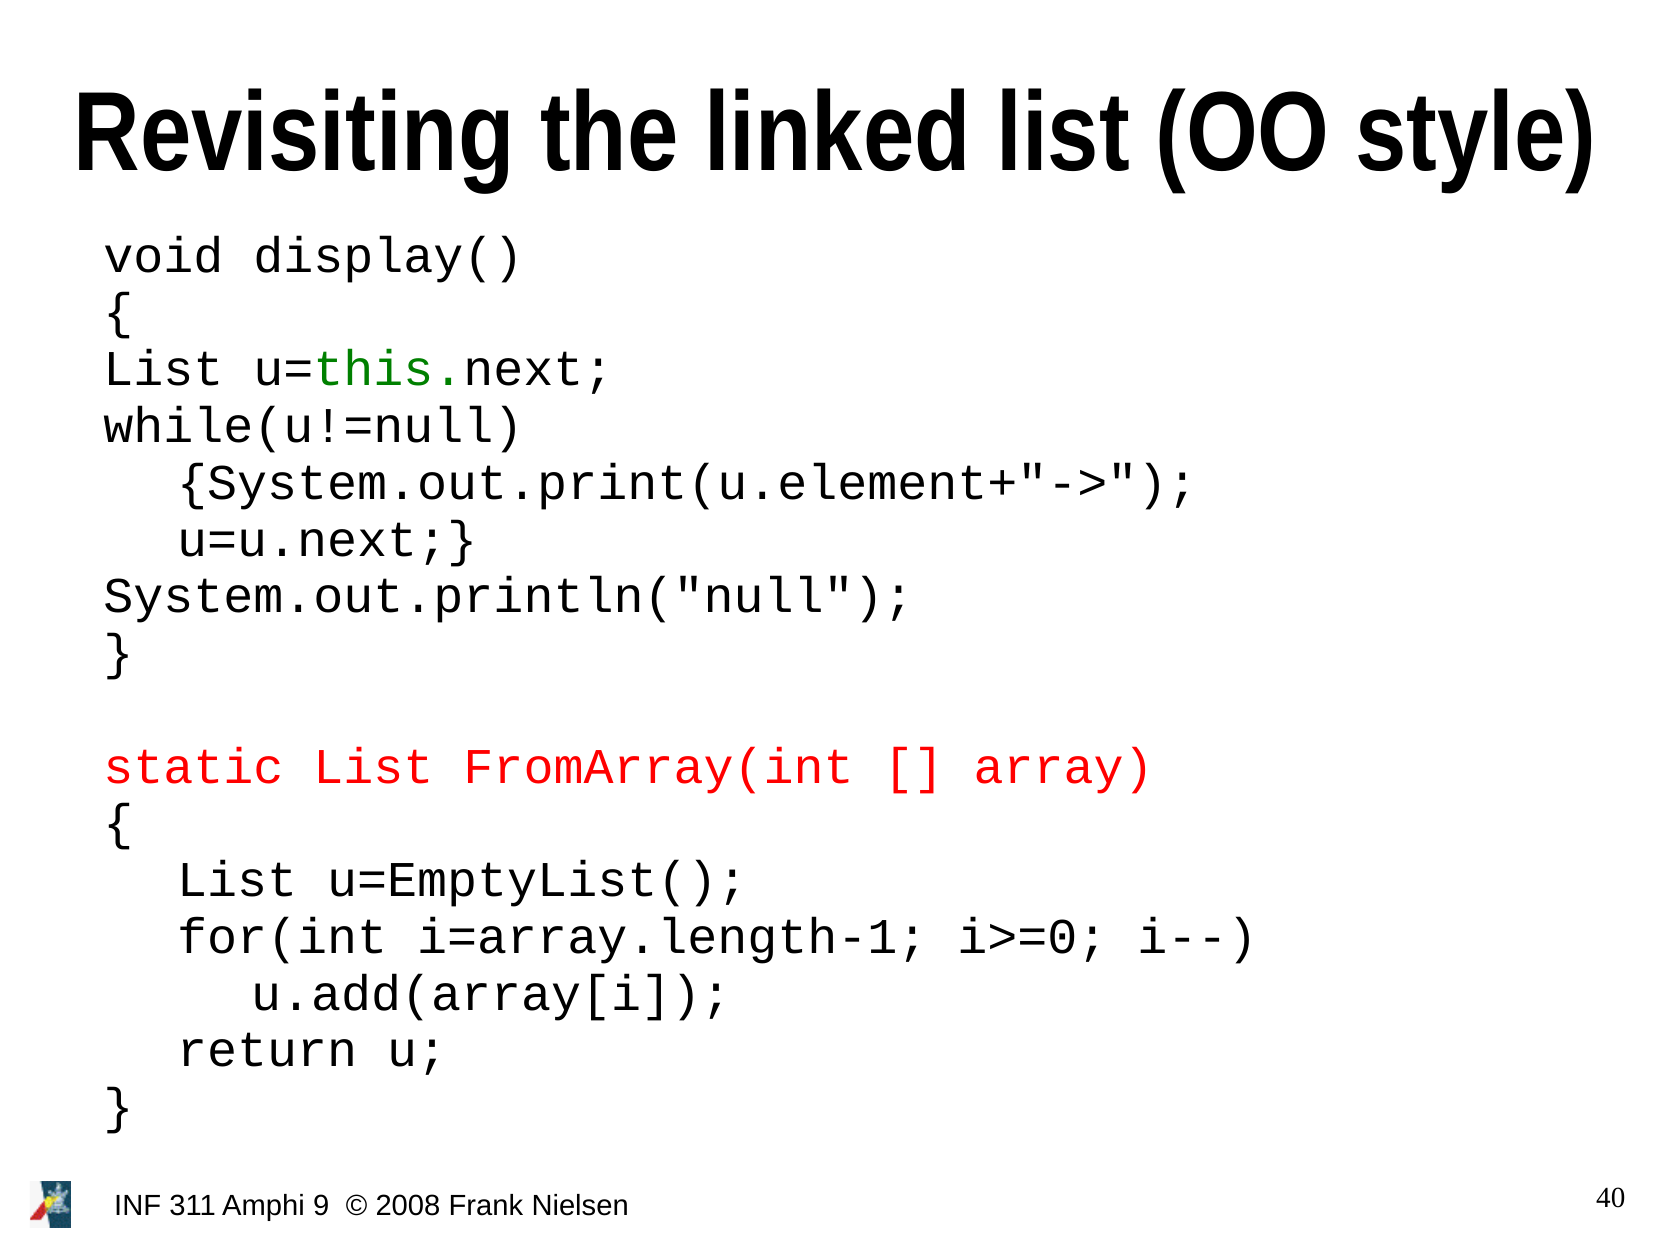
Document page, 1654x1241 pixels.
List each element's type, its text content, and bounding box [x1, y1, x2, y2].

text_box void display() { List u=this.next; while(u!=null) {System.out.print(u.element+"->"); u=u.next;} System.out.println("null"); } static List FromArray(int [] array) { List u=EmptyList(); for(int i=array.length-1; i>=0; i--) u.add(array[i]); return u; } [88, 223, 1273, 1152]
picture [29, 1181, 71, 1228]
text_box Revisiting the linked list (OO style) [59, 58, 1612, 202]
